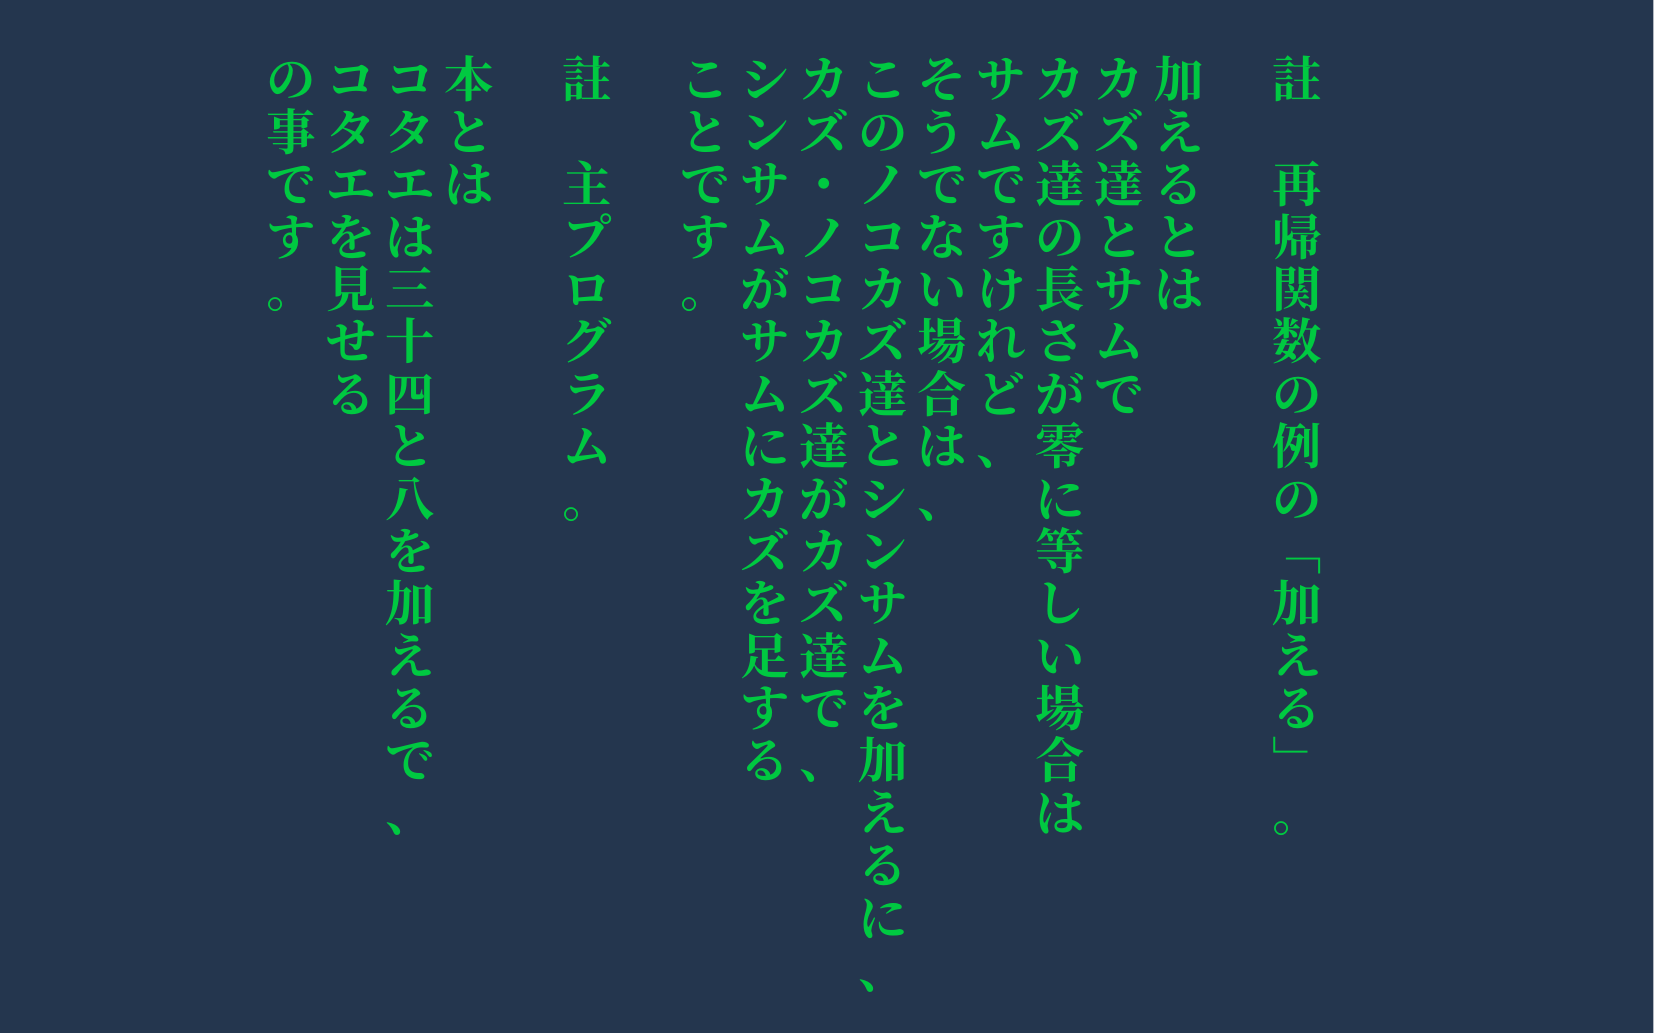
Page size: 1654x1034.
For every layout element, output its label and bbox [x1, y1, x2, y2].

picture [236, 35, 1347, 1018]
